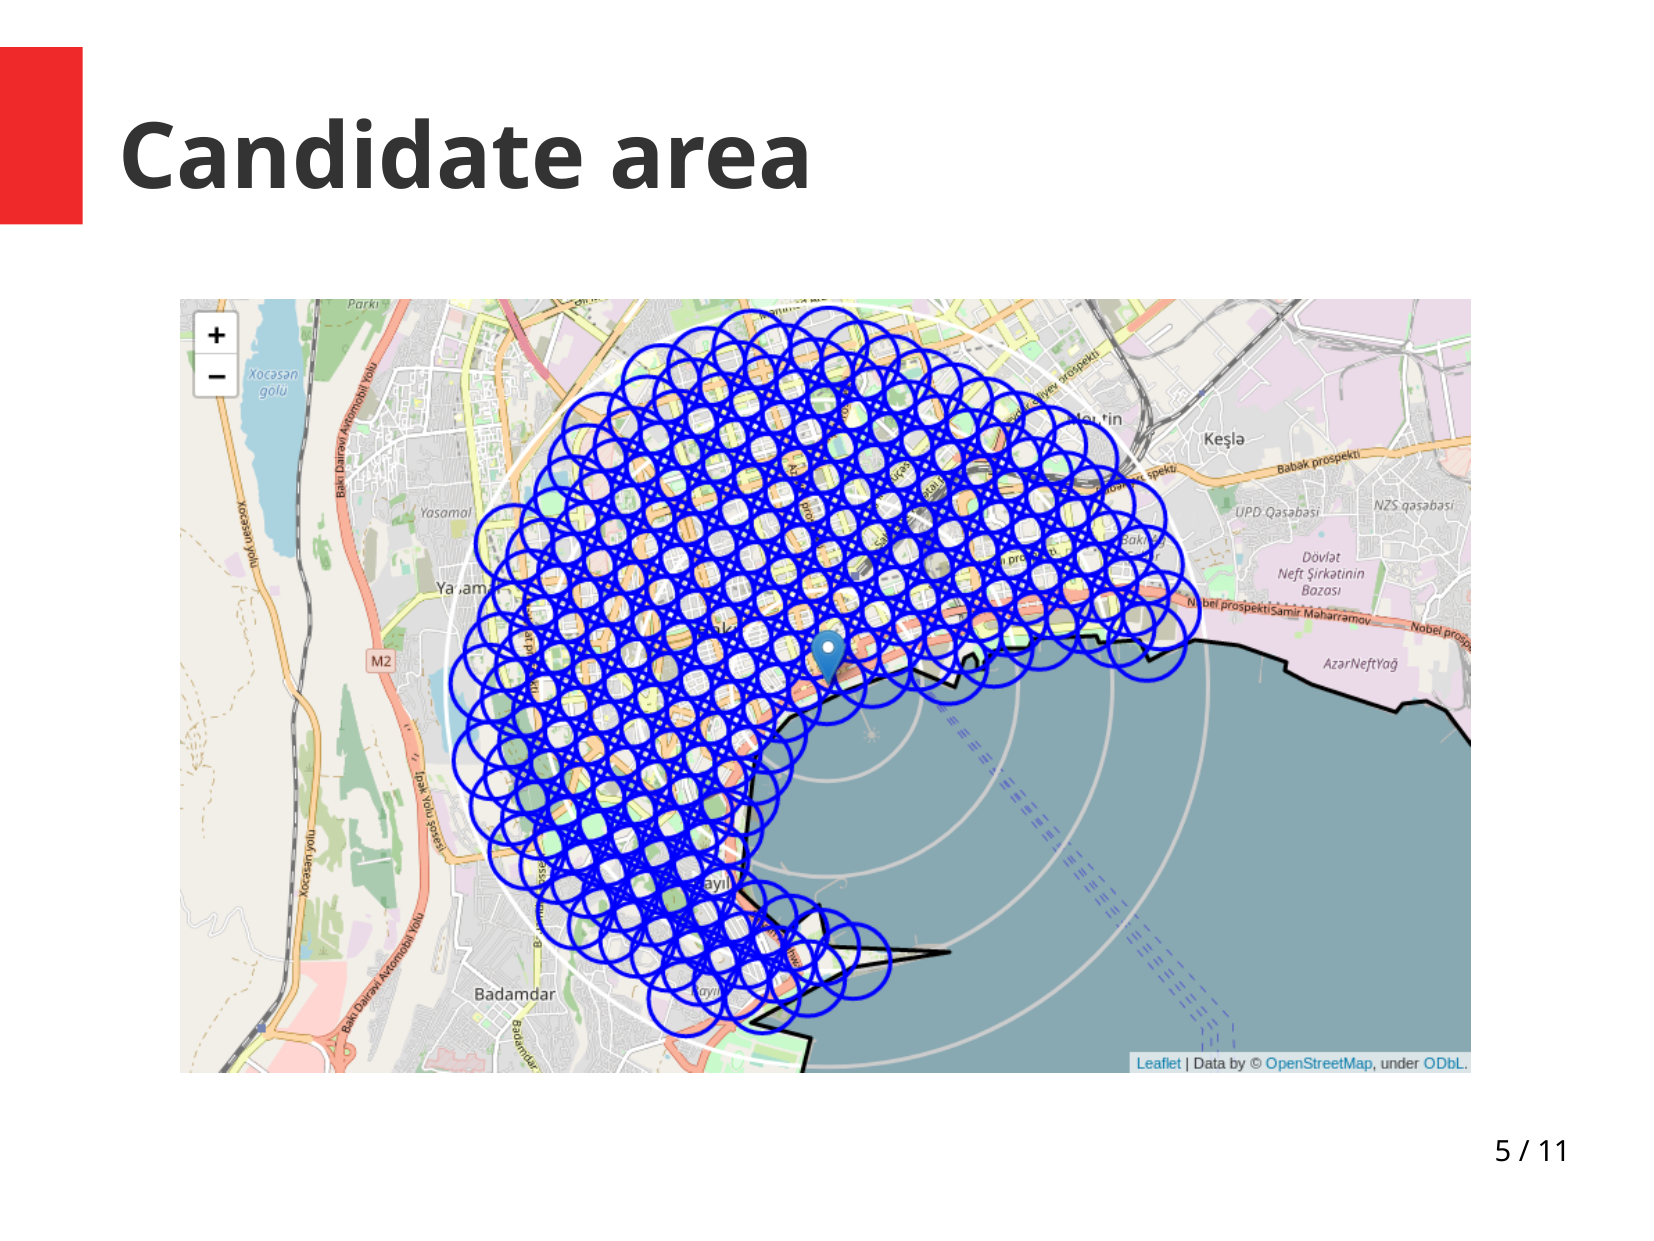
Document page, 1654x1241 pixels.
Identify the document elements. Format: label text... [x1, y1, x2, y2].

title Candidate area [118, 49, 1571, 257]
picture [180, 299, 1471, 1074]
